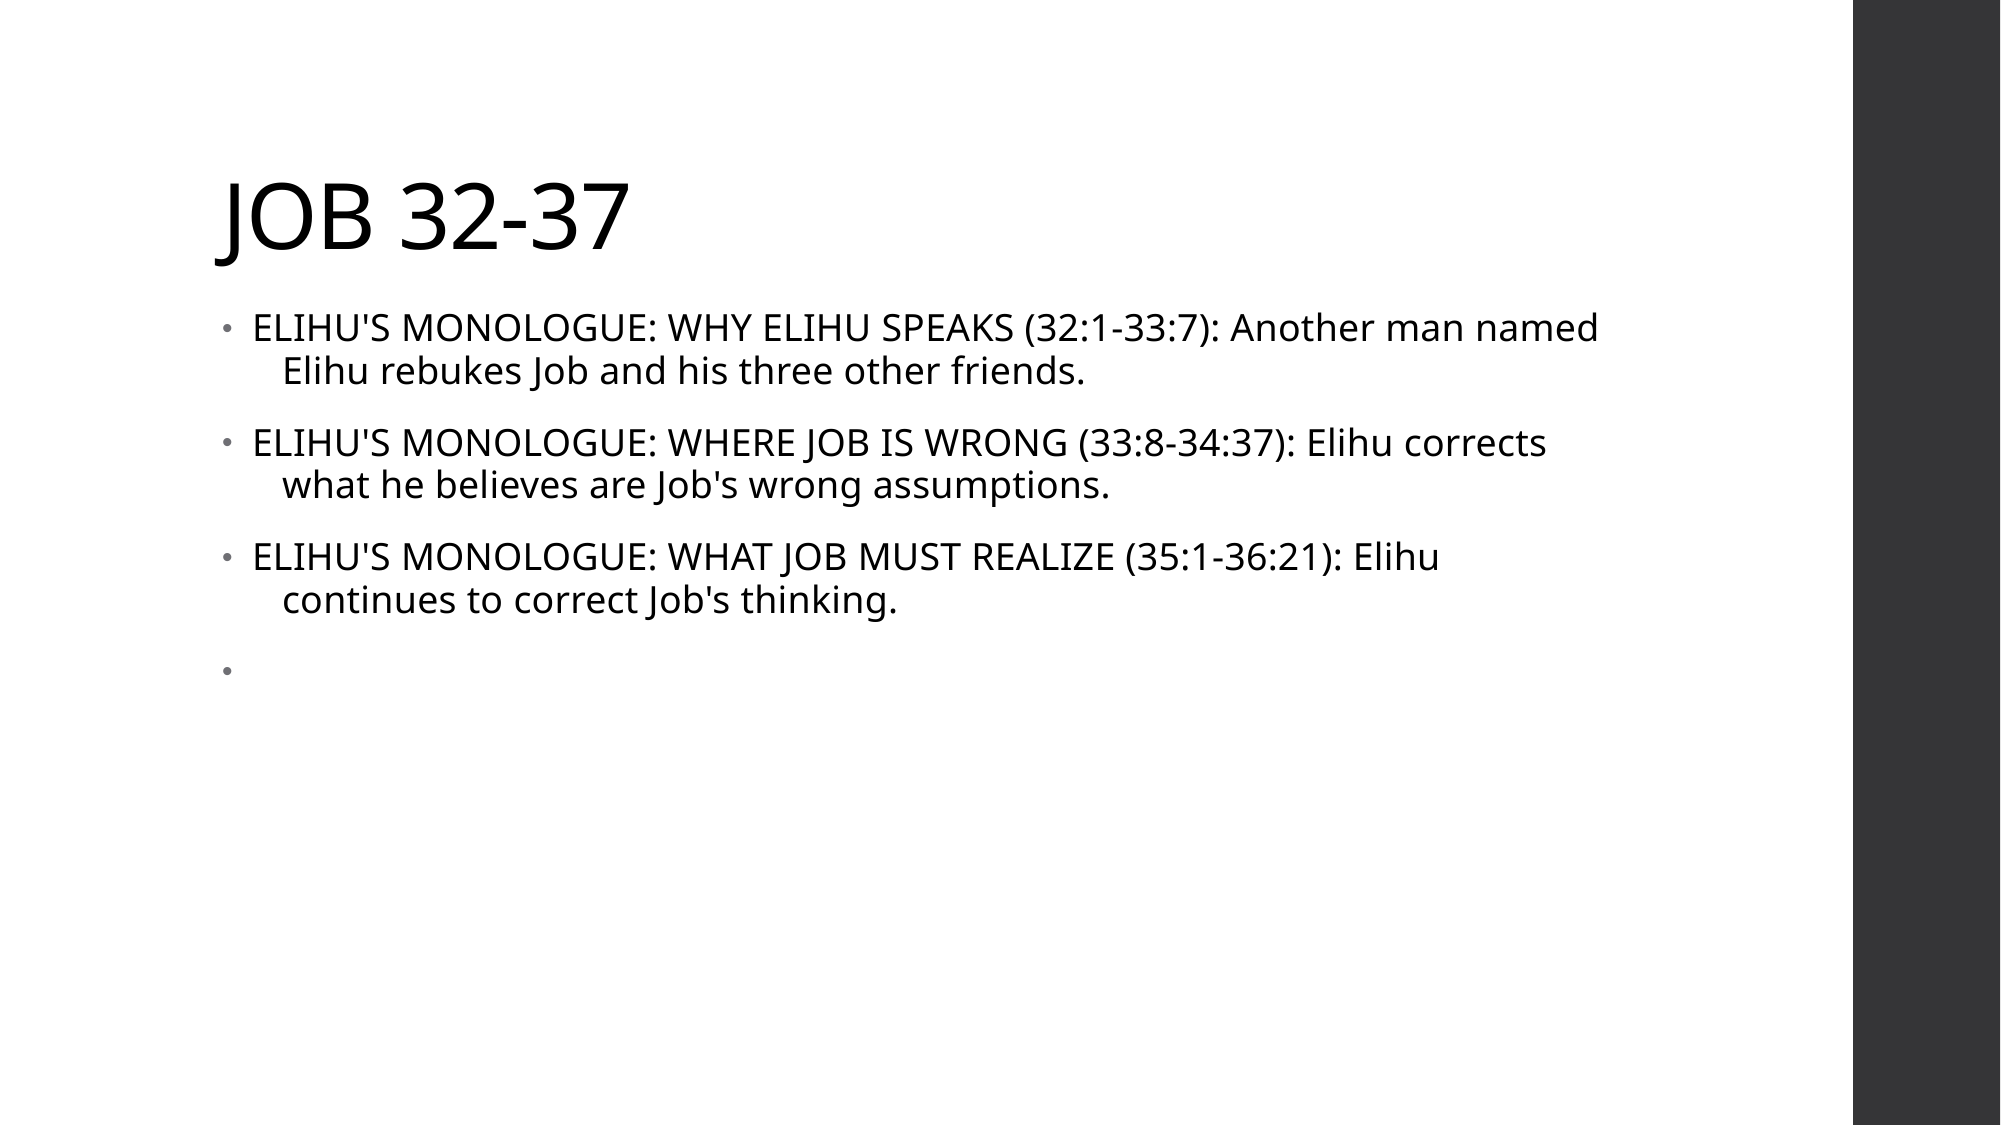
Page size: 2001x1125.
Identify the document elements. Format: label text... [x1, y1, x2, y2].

title JOB 32-37 [206, 60, 1797, 278]
list ELIHU'S MONOLOGUE: WHY ELIHU SPEAKS (32:1-33:7): Another man named Elihu rebukes Job and his three other friends. ELIHU'S MONOLOGUE: WHERE JOB IS WRONG (33:8-34:37): Elihu corrects what he believes are Job's wrong assumptions. ELIHU'S MONOLOGUE: WHAT JOB MUST REALIZE (35:1-36:21): Elihu continues to correct Job's thinking. [206, 299, 1617, 1014]
